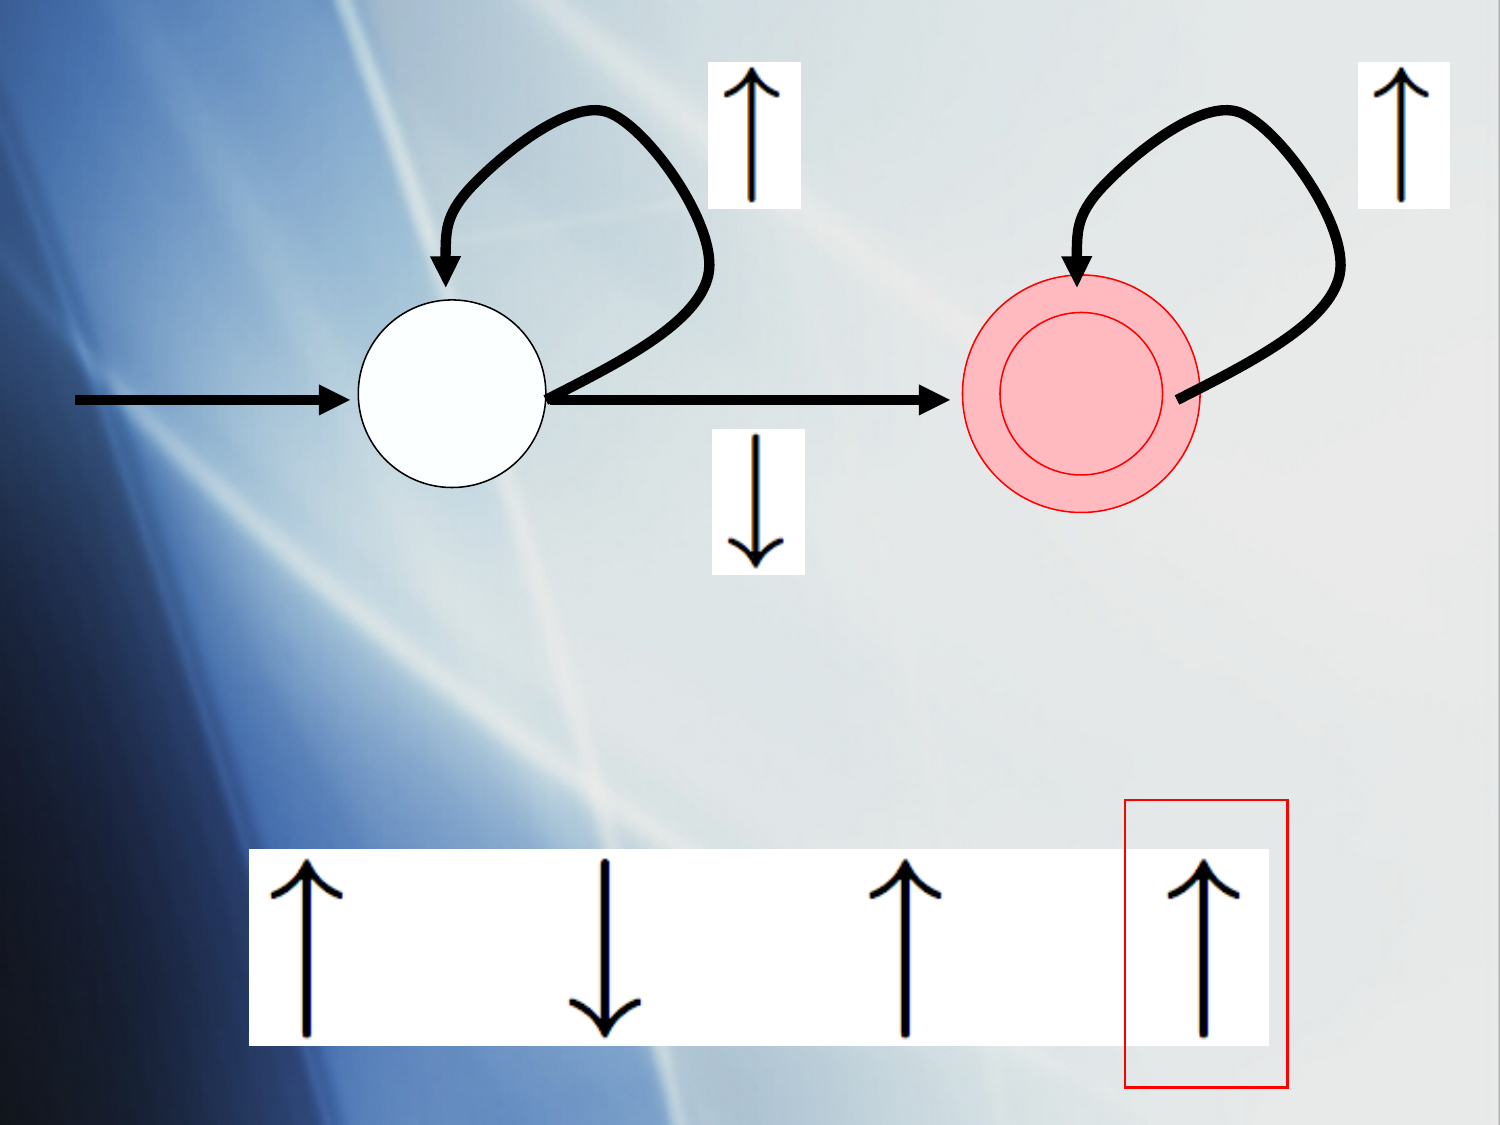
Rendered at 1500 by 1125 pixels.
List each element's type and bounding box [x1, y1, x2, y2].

picture [0, 0, 1500, 1125]
text_box [962, 275, 1201, 513]
text_box [358, 299, 546, 488]
